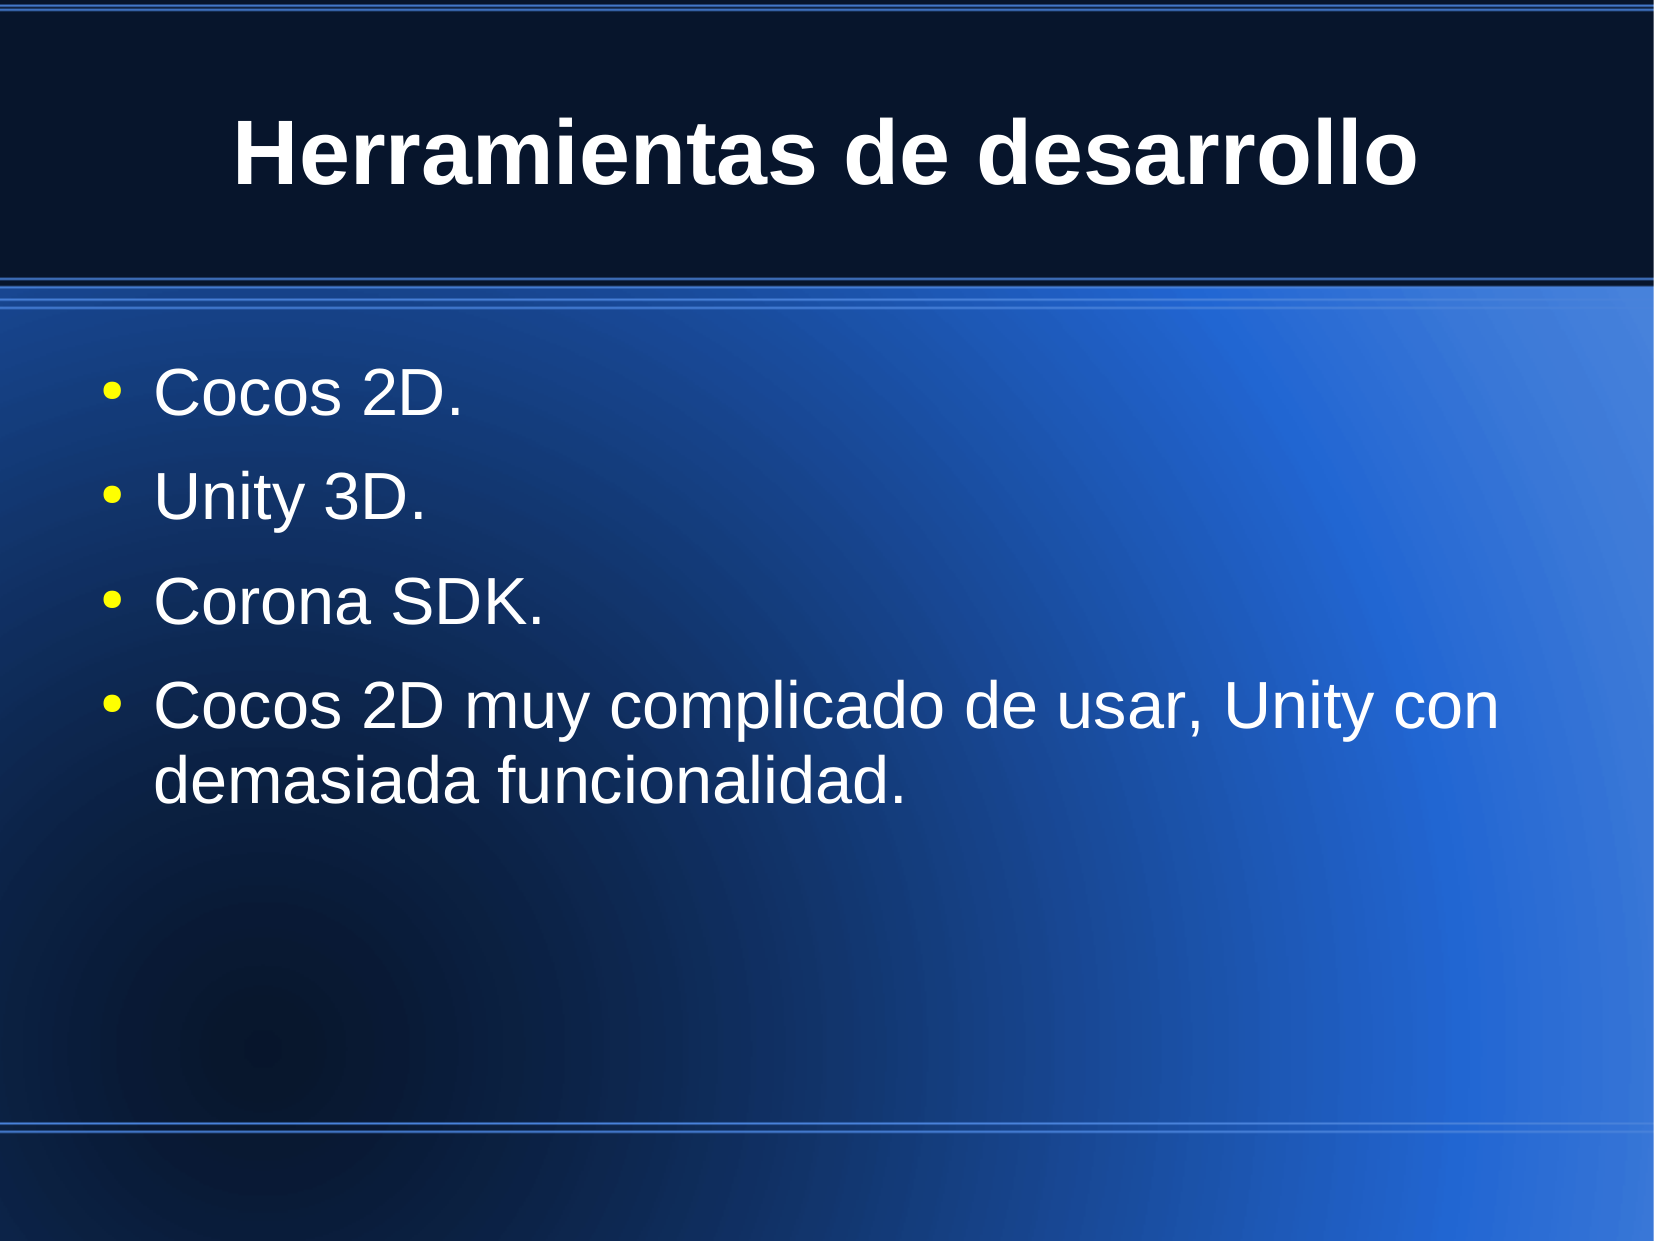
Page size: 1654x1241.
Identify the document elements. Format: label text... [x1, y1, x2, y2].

list Cocos 2D. Unity 3D. Corona SDK. Cocos 2D muy complicado de usar, Unity con demasiada funcionalidad. [82, 355, 1571, 1058]
picture [0, 0, 1654, 1241]
title Herramientas de desarrollo [82, 49, 1571, 257]
